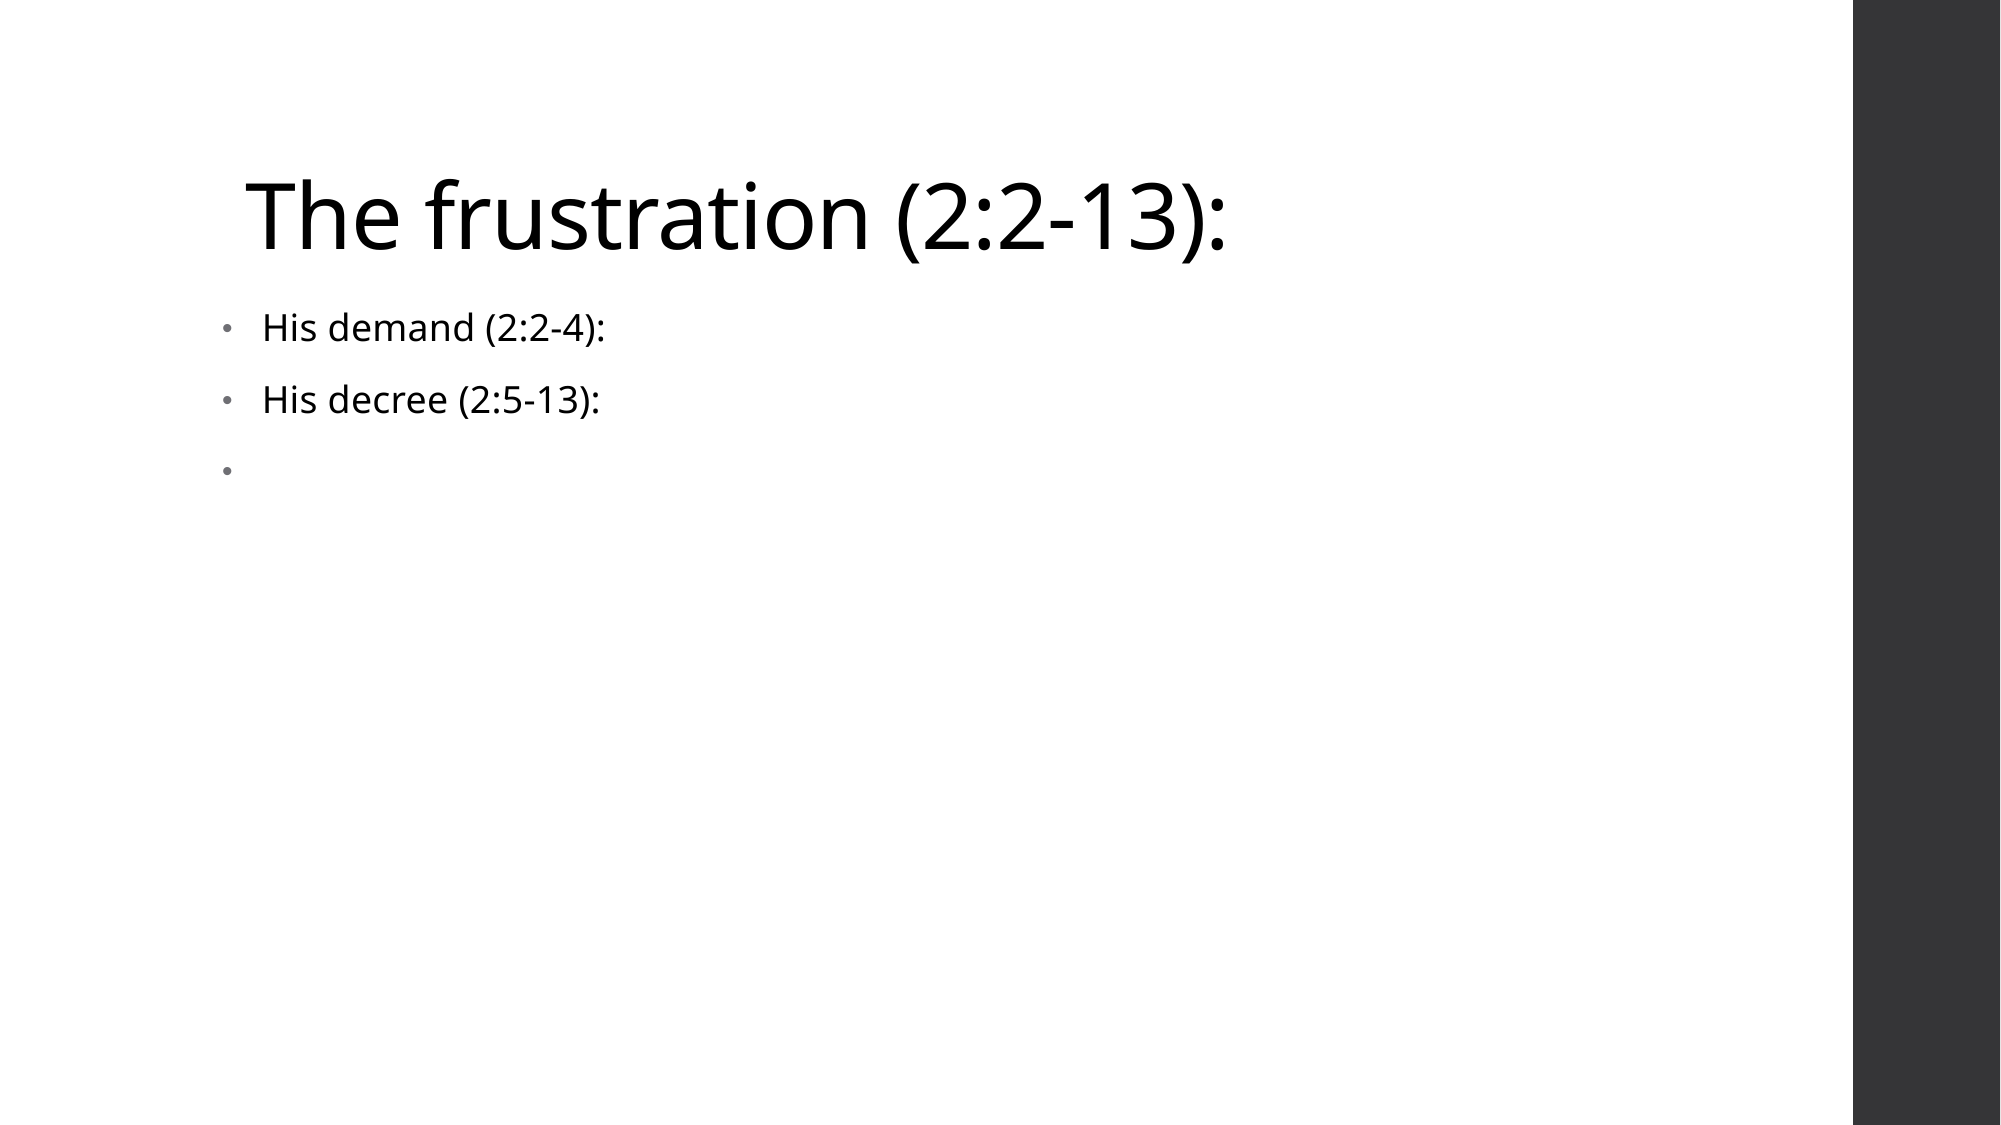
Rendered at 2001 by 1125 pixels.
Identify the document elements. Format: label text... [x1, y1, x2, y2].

title The frustration (2:2-13): [206, 60, 1797, 278]
list His demand (2:2-4): His decree (2:5-13): [206, 299, 1617, 1014]
